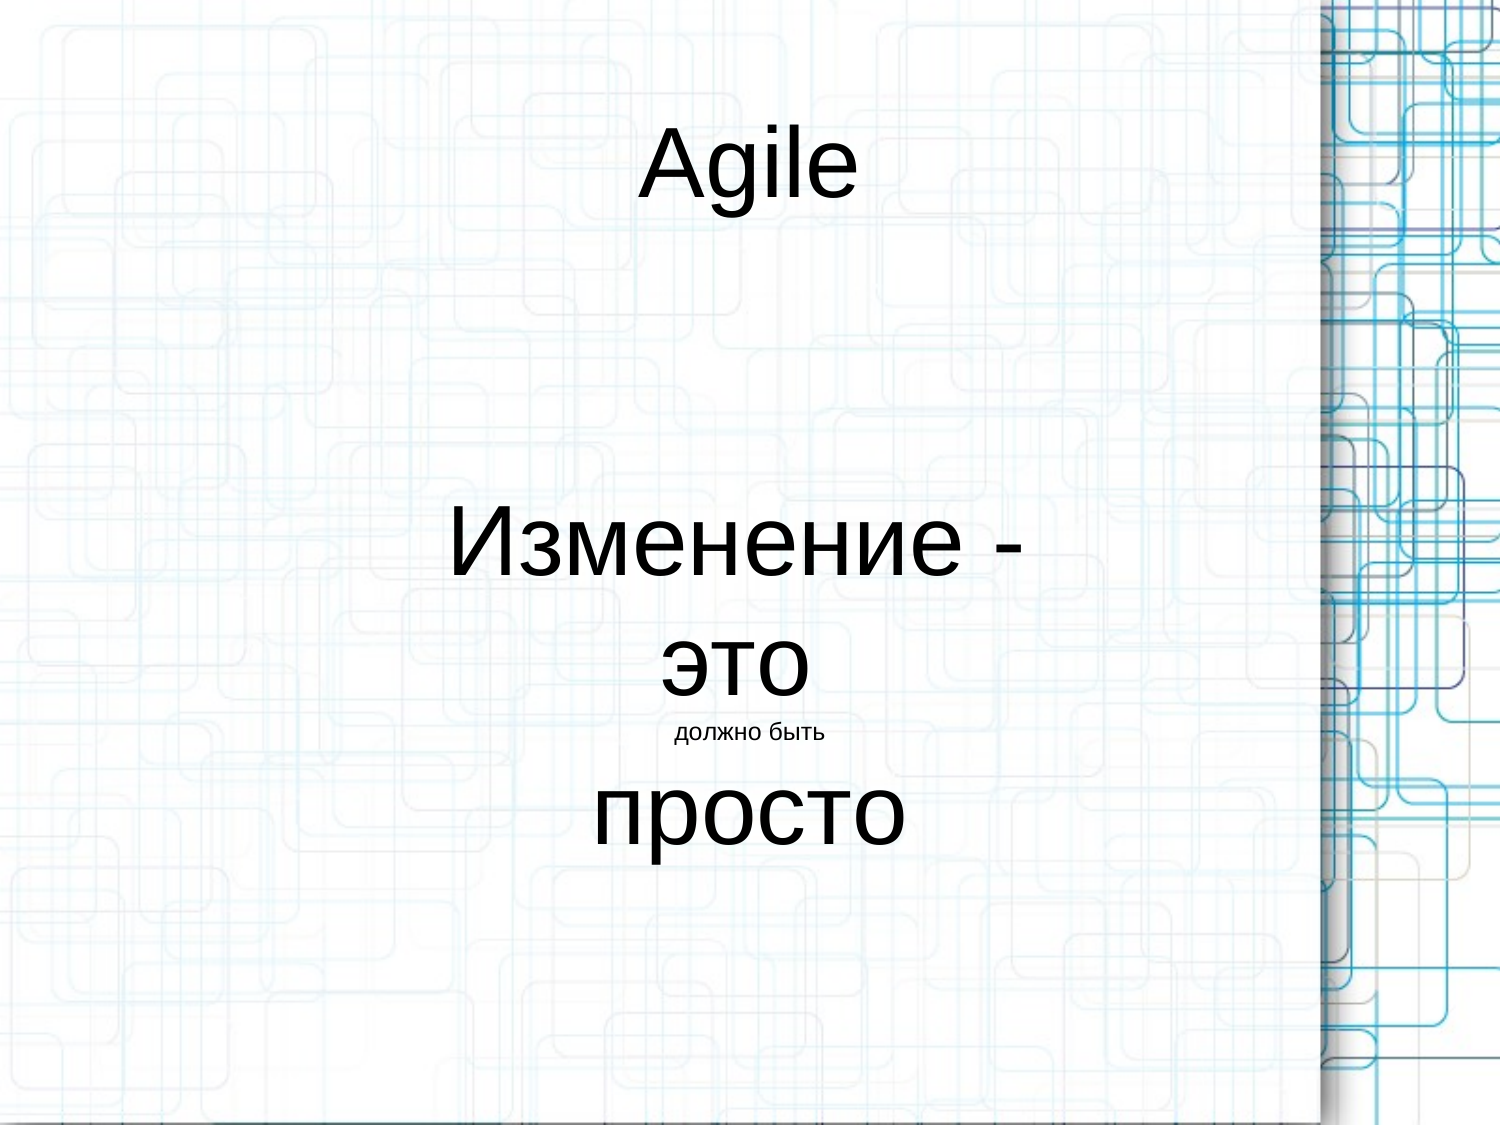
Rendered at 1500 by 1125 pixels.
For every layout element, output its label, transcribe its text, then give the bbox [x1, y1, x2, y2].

picture [0, 0, 1500, 1125]
list Изменение - это должно быть просто [75, 262, 1425, 1078]
title Agile [75, 45, 1425, 233]
